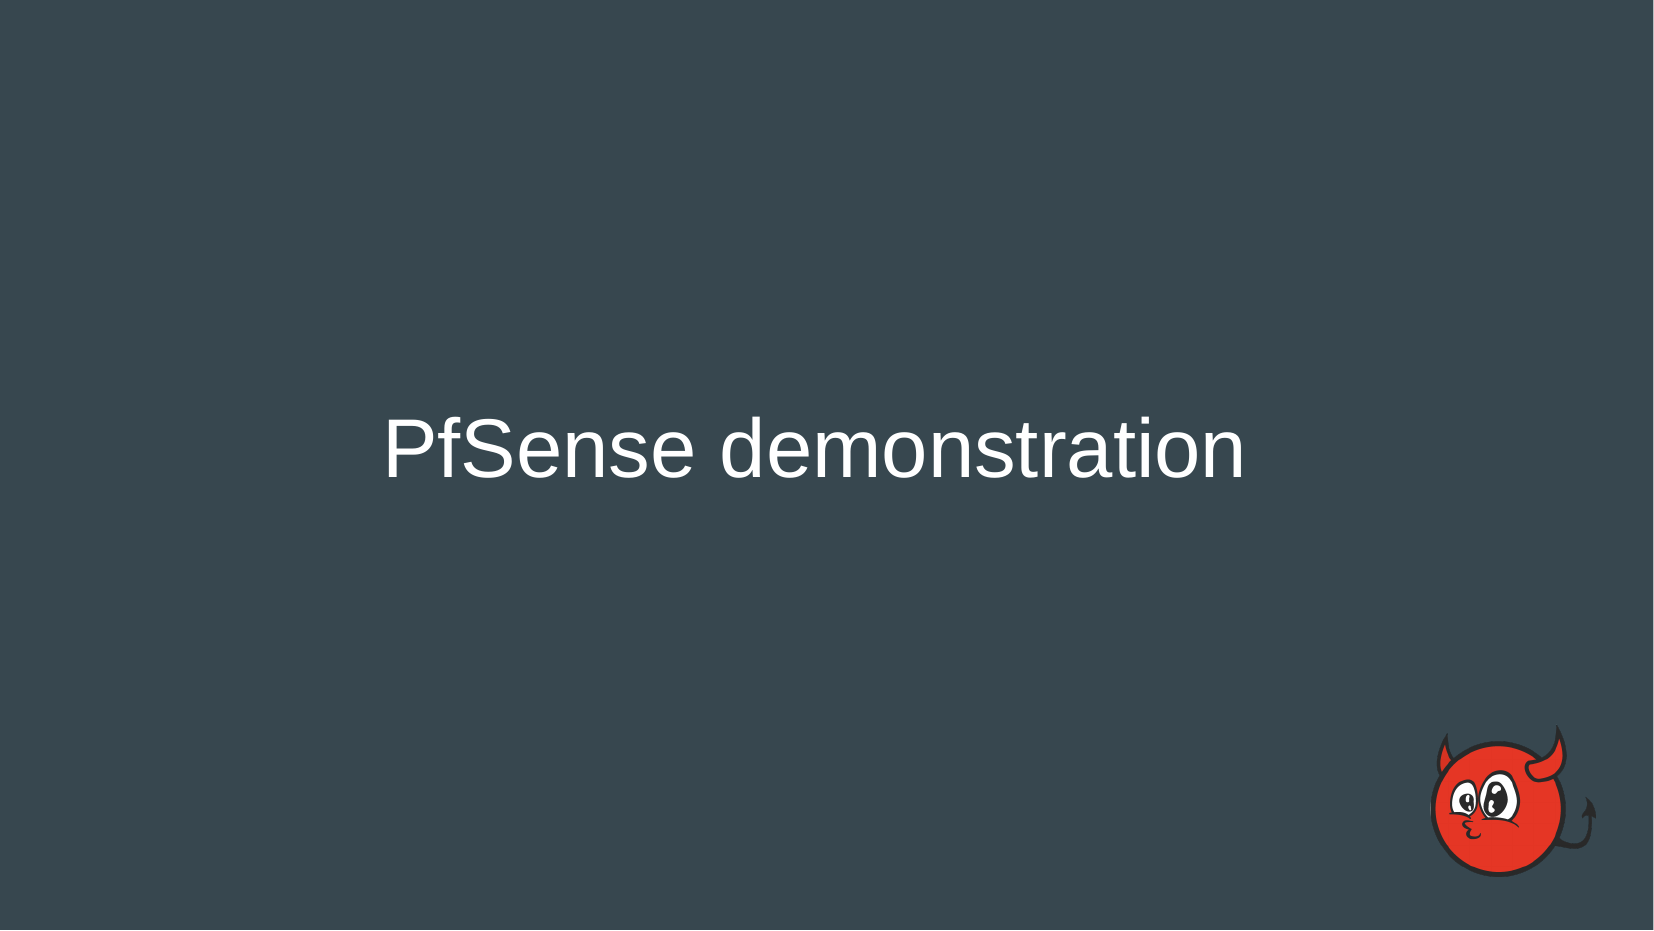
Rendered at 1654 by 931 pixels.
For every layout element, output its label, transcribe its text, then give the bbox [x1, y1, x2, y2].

picture [1427, 717, 1598, 888]
subtitle PfSense demonstration [105, 88, 1525, 811]
